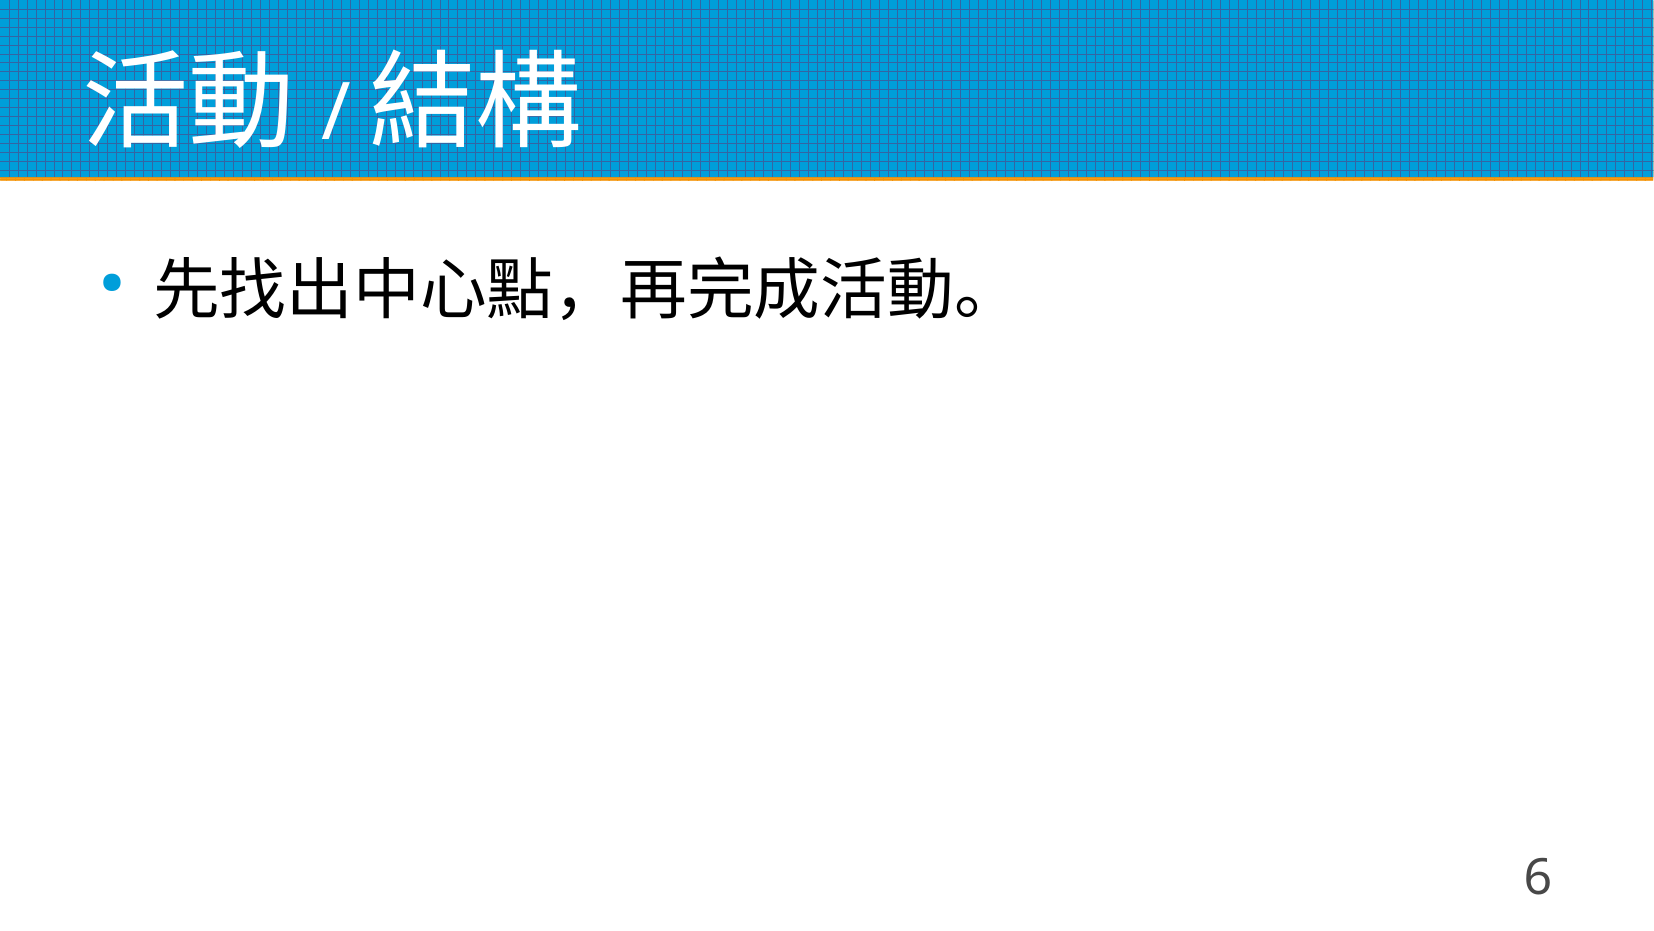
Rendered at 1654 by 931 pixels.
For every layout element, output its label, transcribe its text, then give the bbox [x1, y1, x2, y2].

title 活動/結構 [82, 14, 1571, 171]
list 先找出中心點，再完成活動。 [82, 236, 1563, 811]
